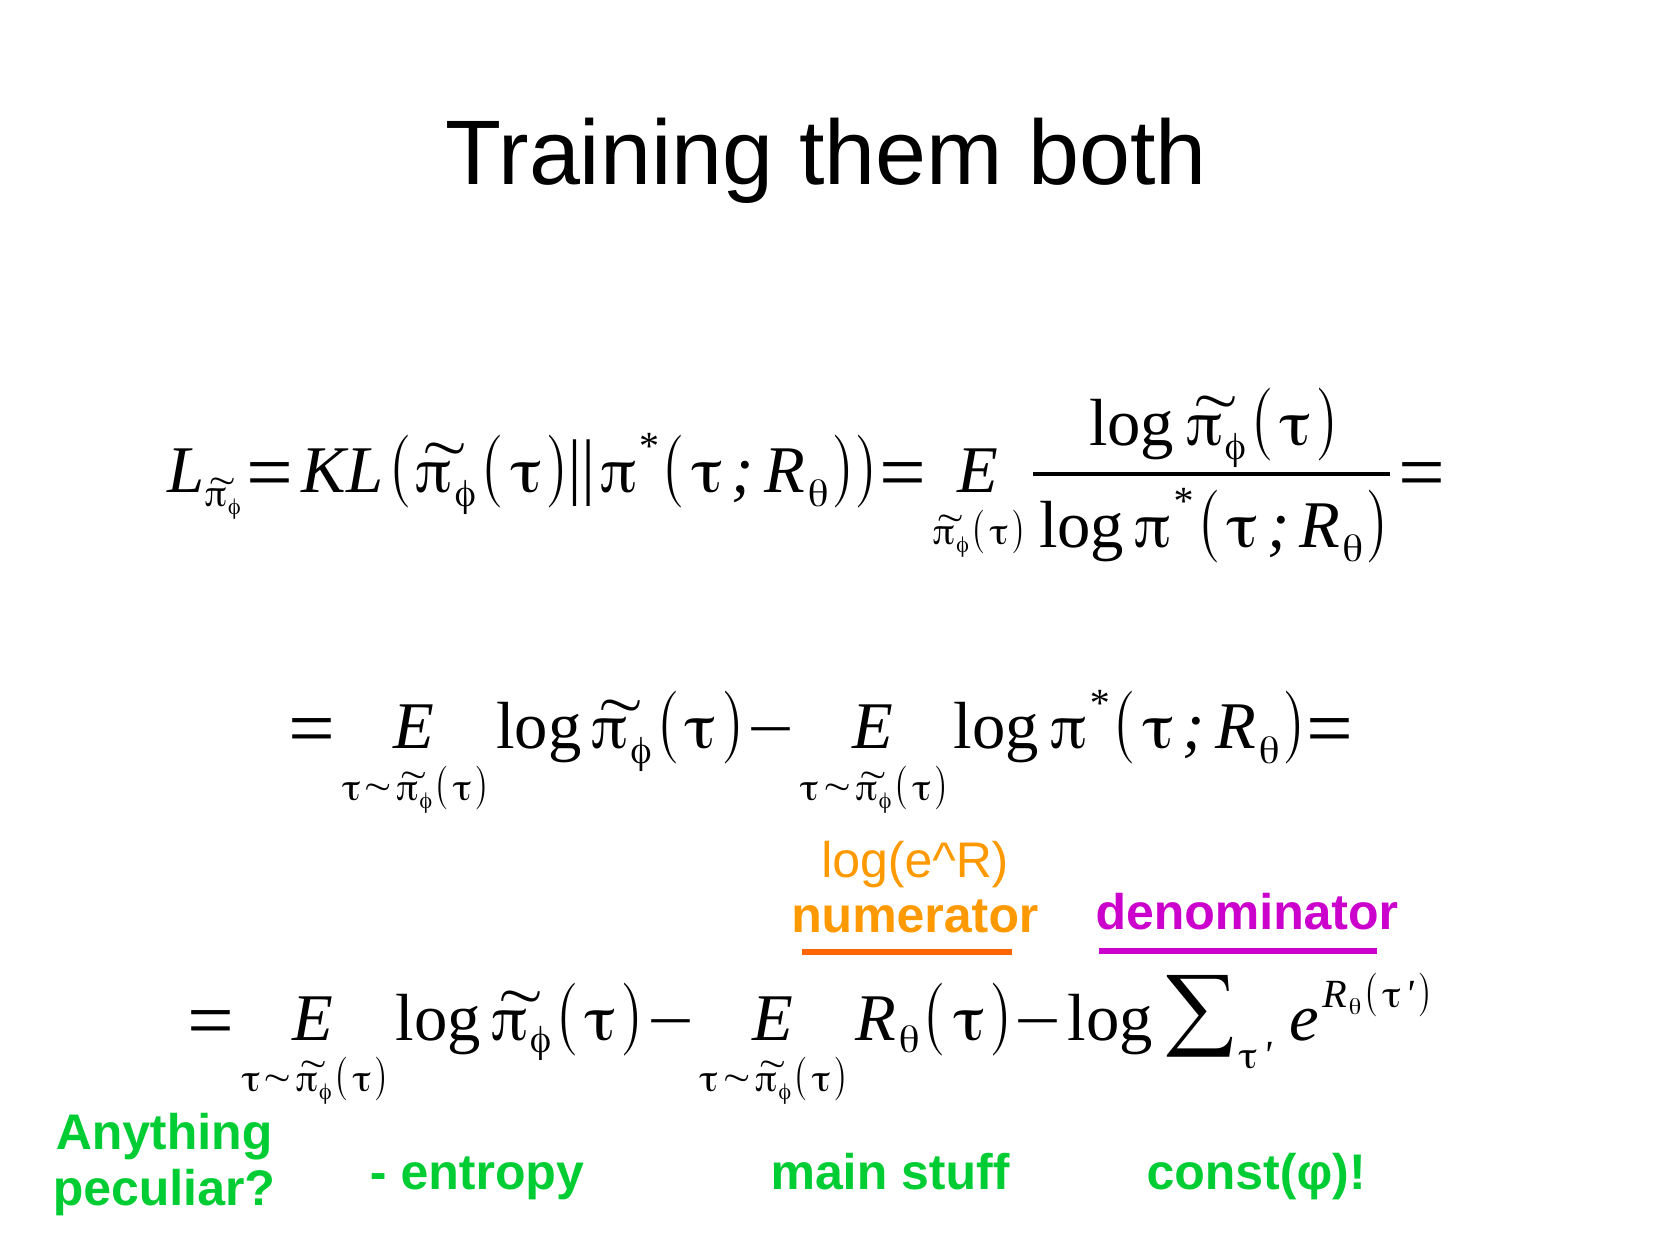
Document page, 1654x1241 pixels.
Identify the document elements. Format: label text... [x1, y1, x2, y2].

text_box - entropy [331, 1143, 644, 1200]
text_box Anything peculiar? [0, 1104, 331, 1216]
chart [274, 680, 1369, 815]
text_box main stuff [724, 1143, 1057, 1200]
chart [173, 969, 1438, 1105]
chart [156, 384, 1459, 567]
title Training them both [82, 49, 1571, 257]
text_box denominator [1071, 772, 1423, 1052]
text_box log(e^R) numerator [736, 812, 1071, 963]
text_box const(φ)! [1090, 1143, 1423, 1200]
